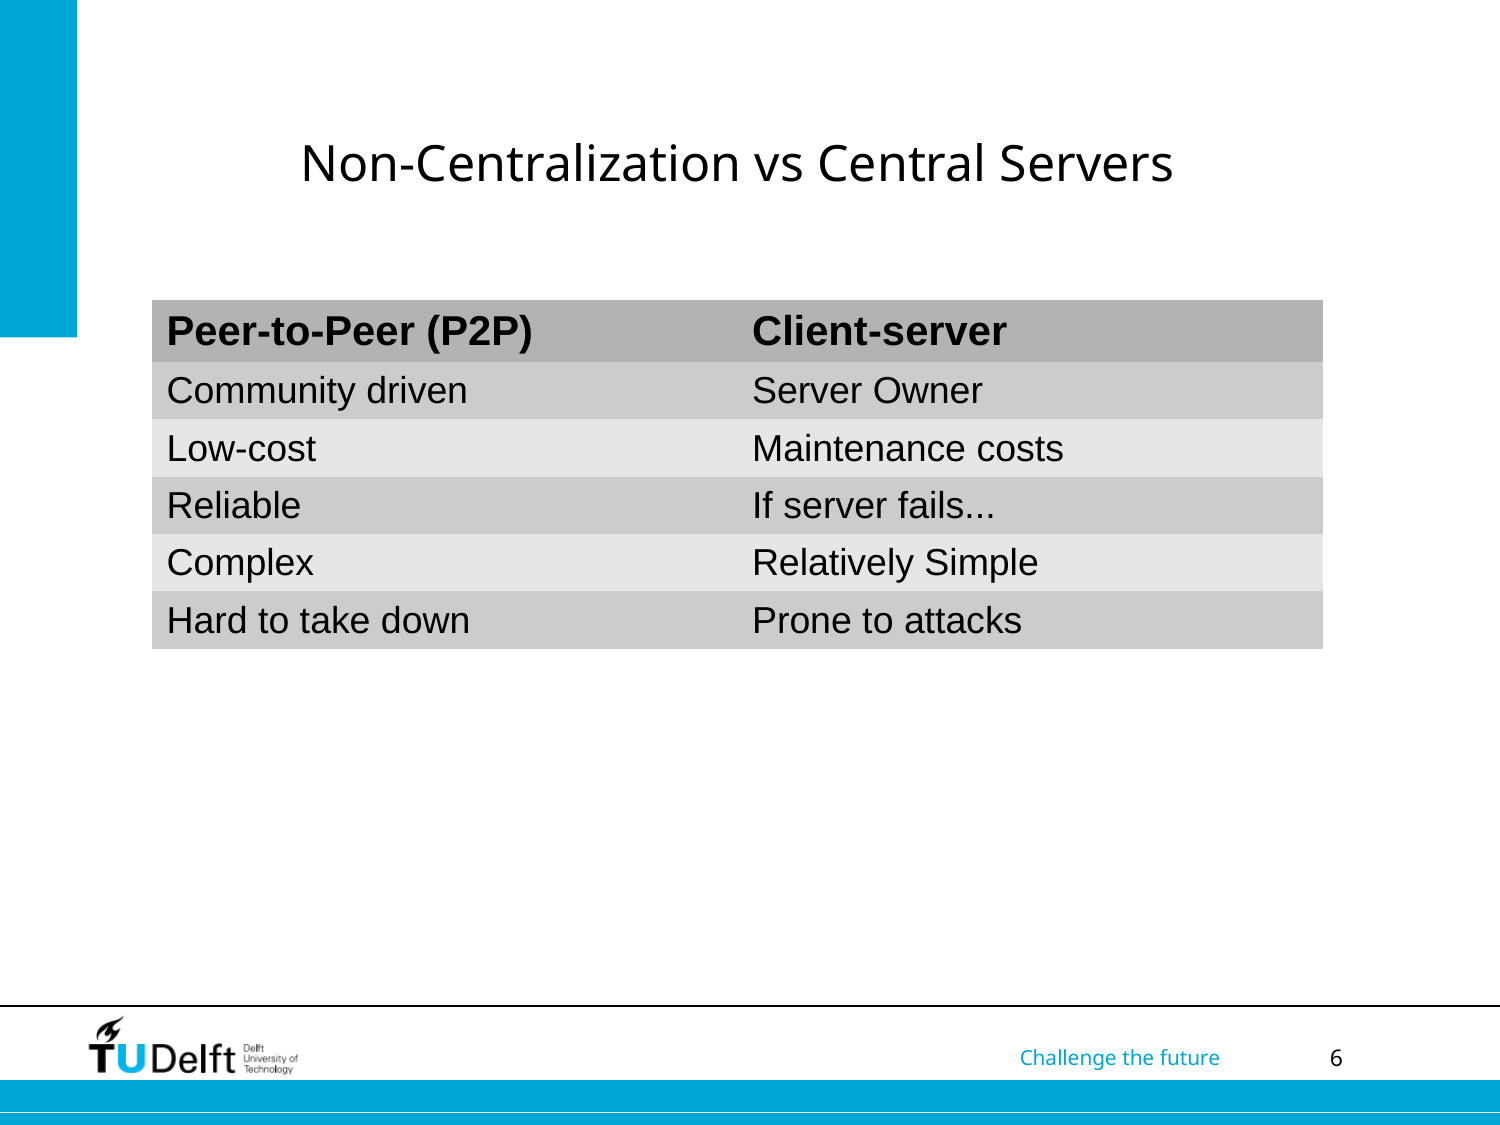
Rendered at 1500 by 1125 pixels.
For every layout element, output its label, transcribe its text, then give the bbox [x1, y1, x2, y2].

table_header Peer-to-Peer (P2P) [152, 300, 737, 362]
table_cell Maintenance costs [737, 419, 1323, 477]
table_cell Reliable [152, 477, 737, 534]
table_cell Hard to take down [152, 591, 737, 649]
table_cell Server Owner [737, 362, 1323, 419]
table_header Client-server [737, 300, 1323, 362]
title Non-Centralization vs Central Servers [150, 75, 1325, 250]
table_cell Relatively Simple [737, 534, 1323, 591]
table_cell Low-cost [152, 419, 737, 477]
table_cell Prone to attacks [737, 591, 1323, 649]
table_cell Community driven [152, 362, 737, 419]
table_cell Complex [152, 534, 737, 591]
table_cell If server fails... [737, 477, 1323, 534]
